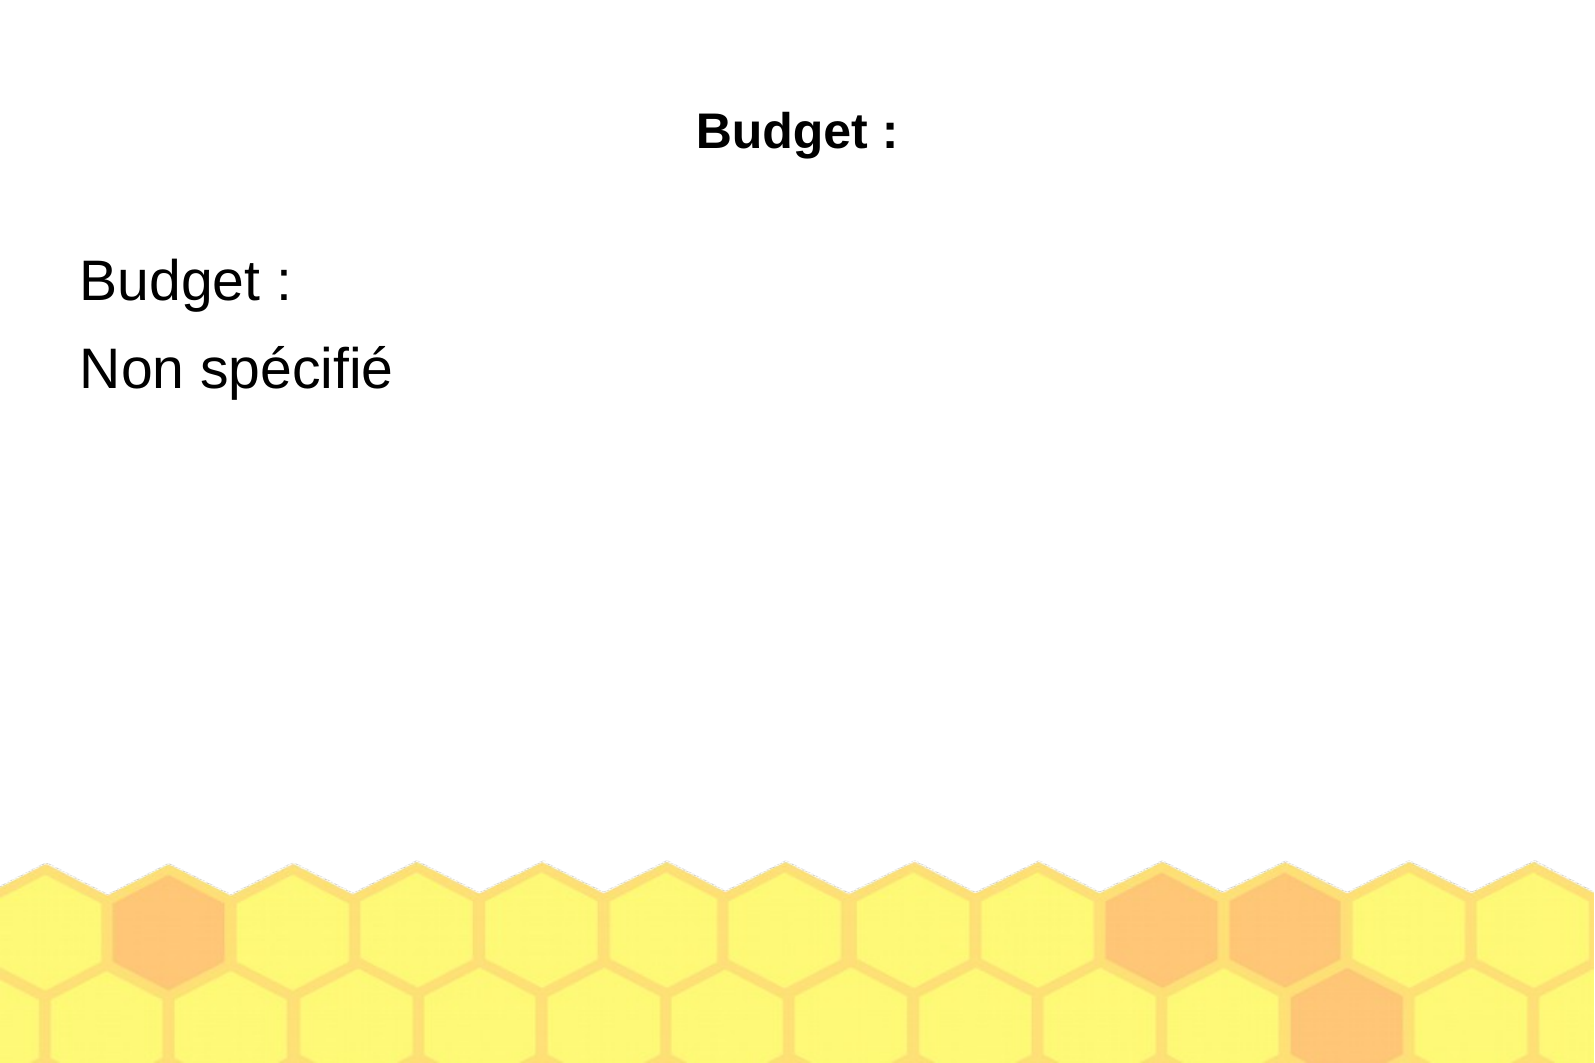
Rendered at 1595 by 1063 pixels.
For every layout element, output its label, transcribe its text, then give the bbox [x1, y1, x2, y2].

list Budget : Non spécifié [79, 248, 1515, 866]
title Budget : [79, 42, 1515, 220]
picture [0, 858, 1594, 1063]
